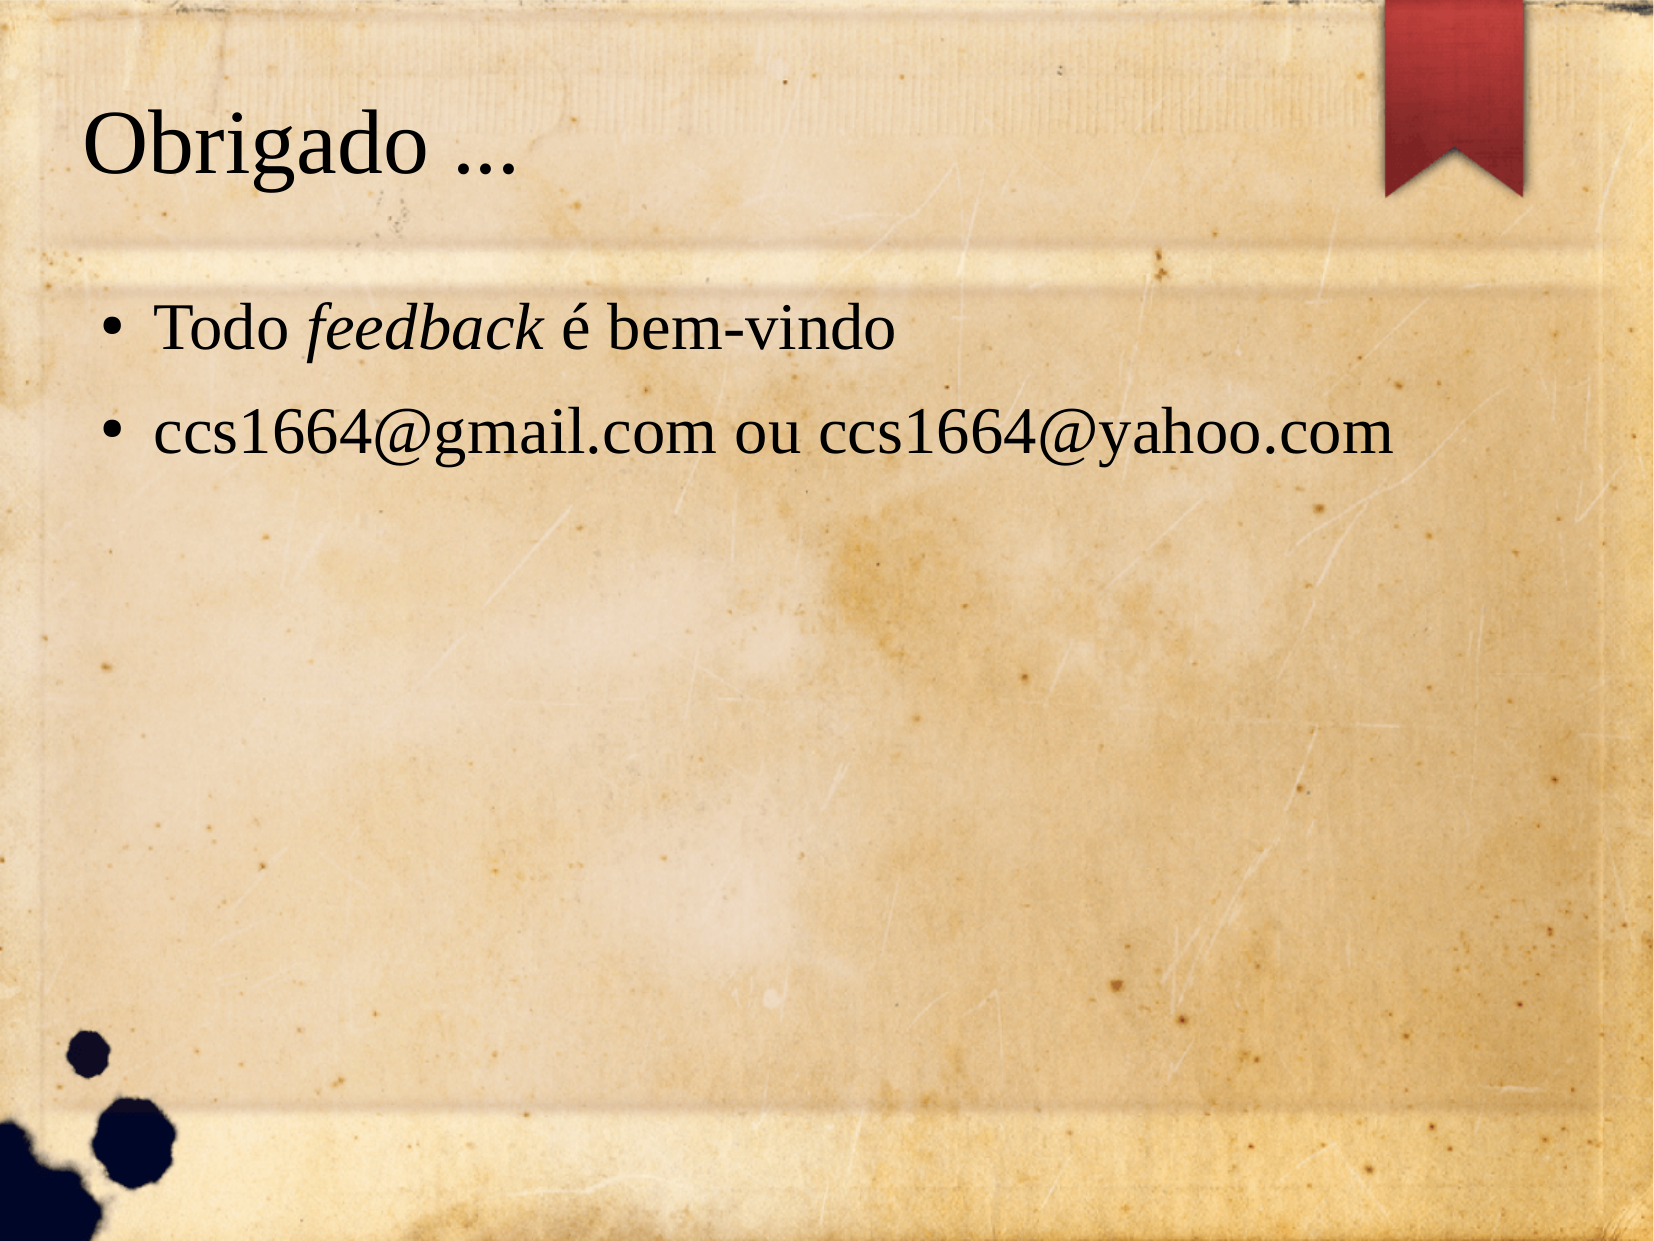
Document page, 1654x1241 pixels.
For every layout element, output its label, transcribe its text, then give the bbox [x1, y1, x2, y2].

title Obrigado ... [82, 49, 1347, 237]
picture [0, 0, 1654, 1241]
list Todo feedback é bem-vindo ccs1664@gmail.com ou ccs1664@yahoo.com [82, 290, 1538, 1010]
